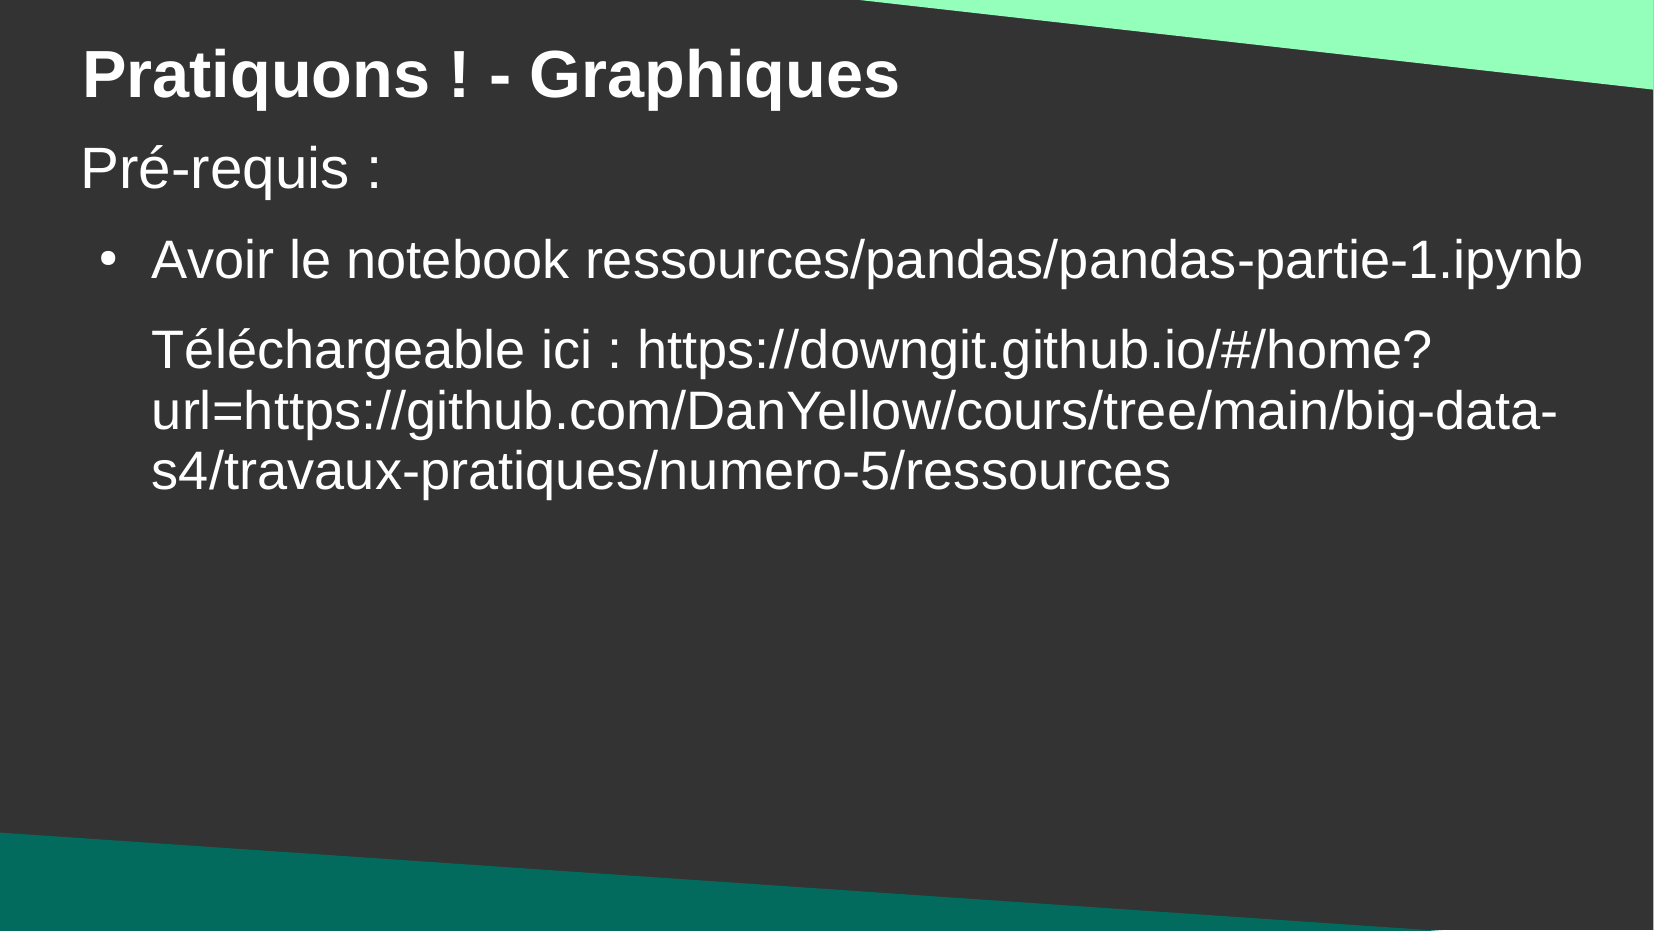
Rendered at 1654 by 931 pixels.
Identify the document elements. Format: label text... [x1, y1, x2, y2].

text_box [859, 0, 1654, 90]
list Pré-requis : Avoir le notebook ressources/pandas/pandas-partie-1.ipynb Téléchargeable ici : https://downgit.github.io/#/home?url=https://github.com/DanYellow/cours/tree/main/big-data-s4/travaux-pratiques/numero-5/ressources [80, 135, 1620, 556]
title Pratiquons ! - Graphiques [82, 37, 1571, 114]
